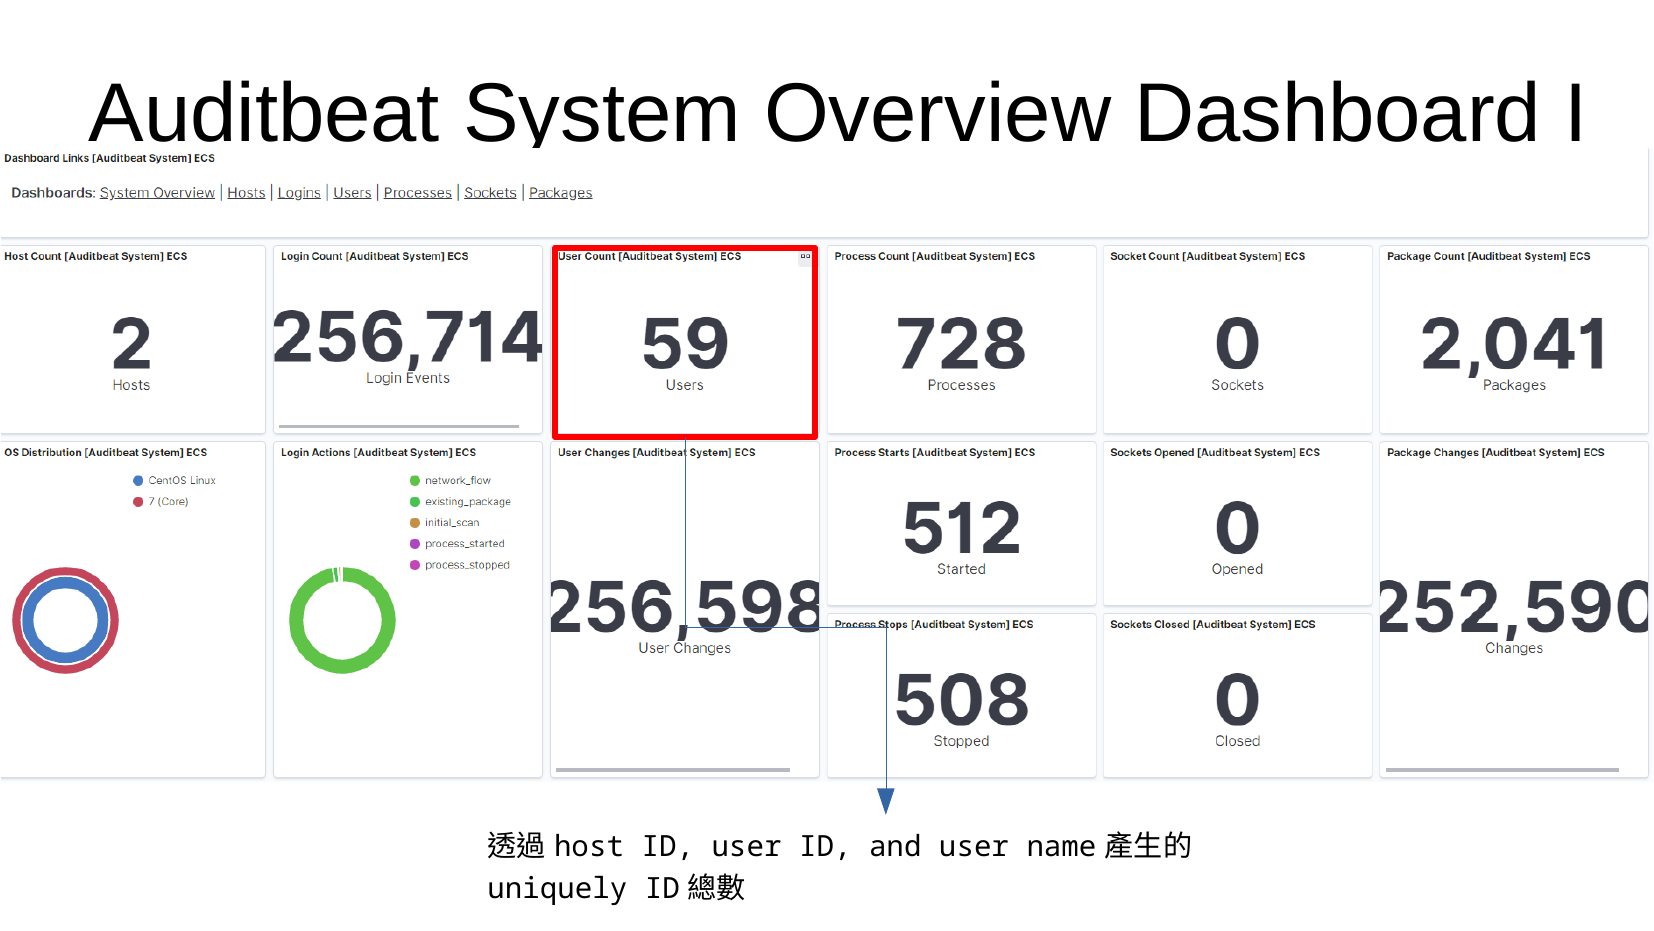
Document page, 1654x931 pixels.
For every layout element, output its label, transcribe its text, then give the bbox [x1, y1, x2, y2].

text_box 透過host ID, user ID, and user name產生的uniquely ID總數 [472, 814, 1300, 899]
text_box Auditbeat System Overview Dashboard I [70, 59, 1607, 148]
picture [558, 251, 812, 434]
picture [1, 148, 1654, 782]
